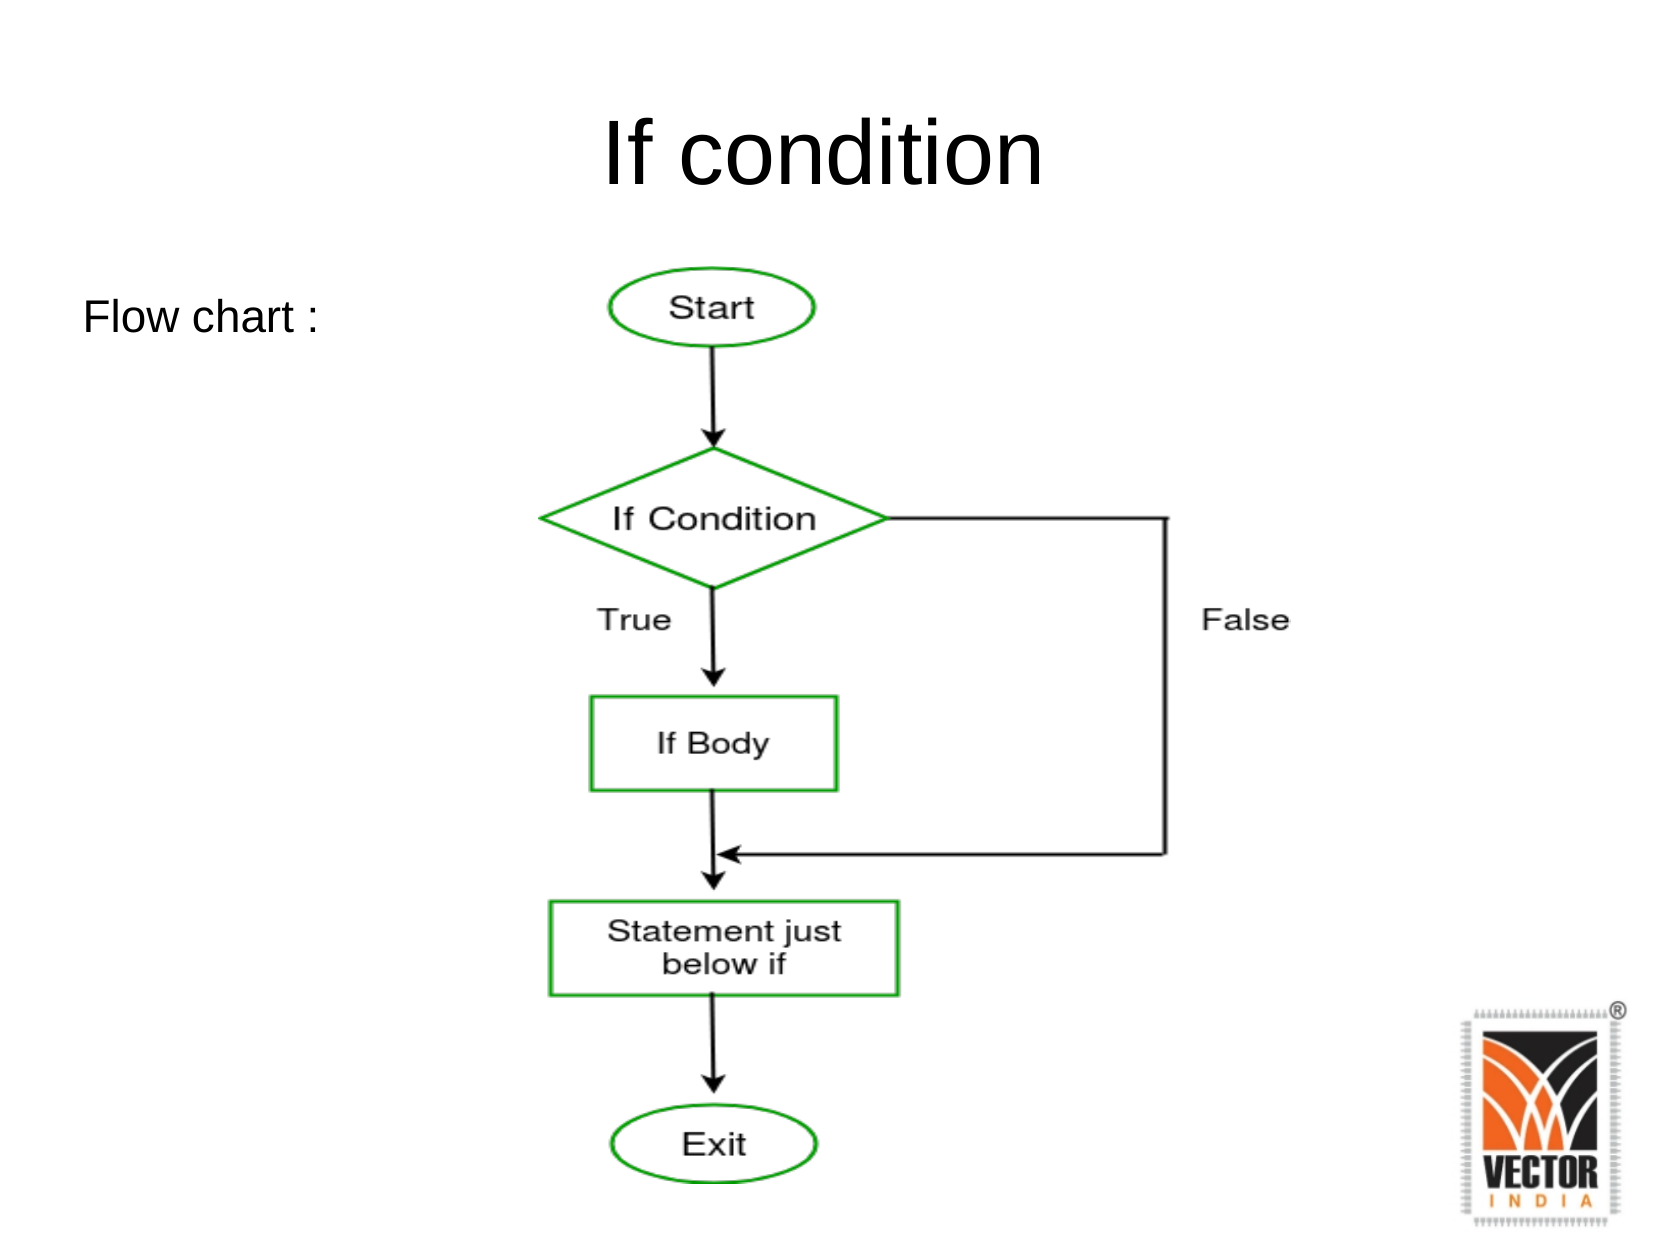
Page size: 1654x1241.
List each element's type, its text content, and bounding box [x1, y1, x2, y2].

picture [538, 266, 1291, 1184]
picture [1432, 996, 1654, 1237]
subtitle Flow chart : [82, 45, 1571, 1241]
